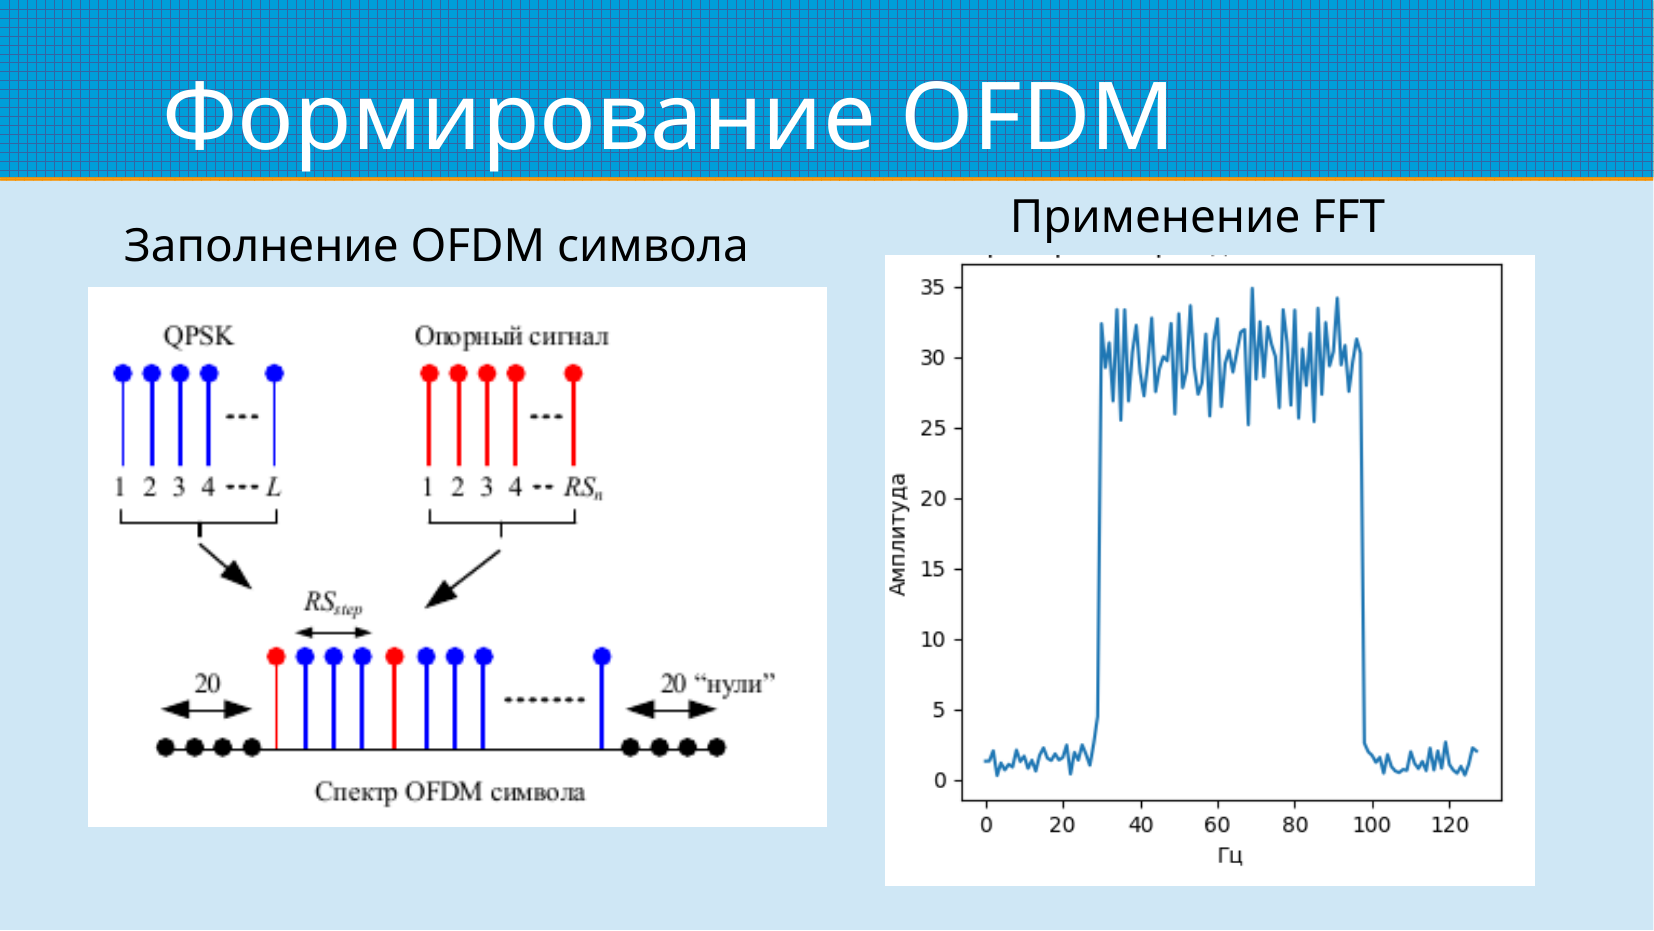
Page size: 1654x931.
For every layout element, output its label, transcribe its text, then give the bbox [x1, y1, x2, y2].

picture [885, 255, 1535, 886]
text_box Применение FFT [1003, 177, 1392, 252]
picture [88, 287, 827, 827]
title Формирование OFDM [88, 14, 1565, 178]
text_box Заполнение OFDM символа [118, 175, 768, 313]
